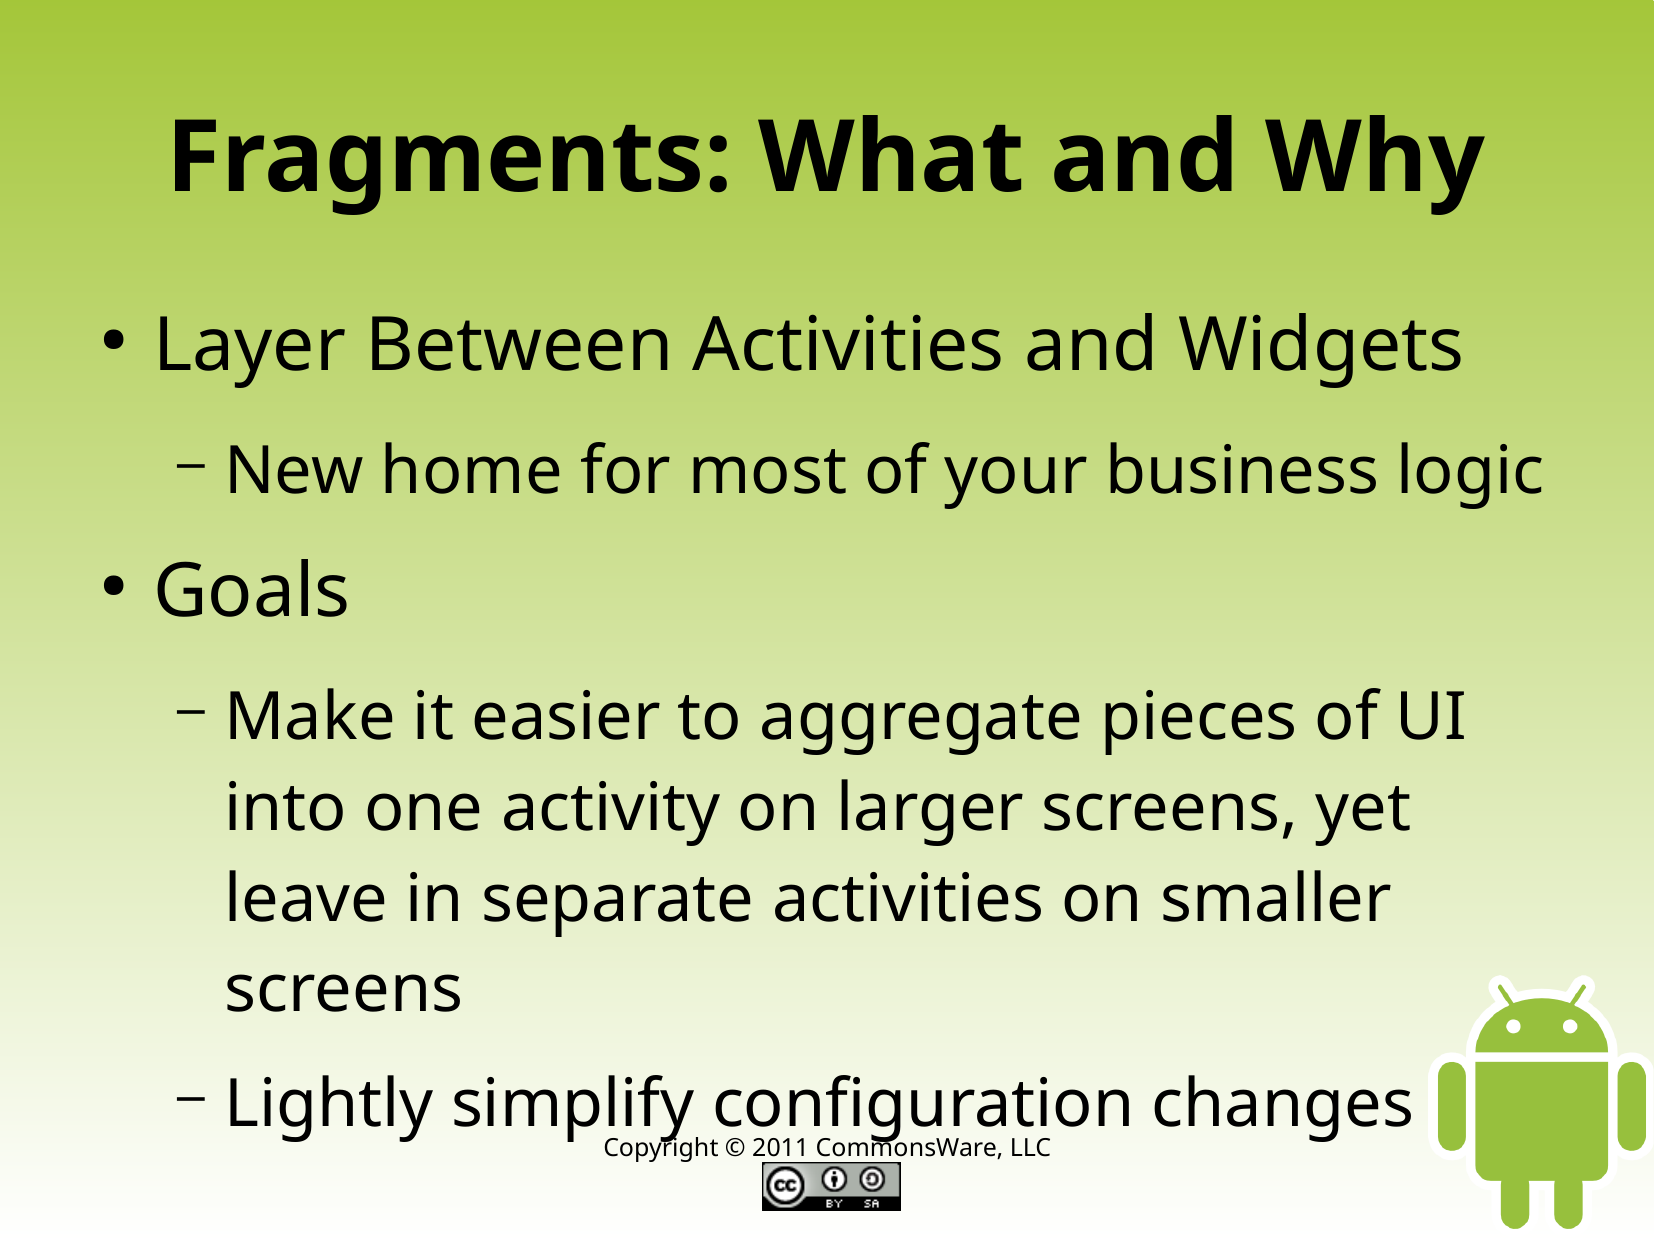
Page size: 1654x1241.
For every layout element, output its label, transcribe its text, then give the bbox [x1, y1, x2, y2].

list Layer Between Activities and Widgets New home for most of your business logic Goals Make it easier to aggregate pieces of UI into one activity on larger screens, yet leave in separate activities on smaller screens Lightly simplify configuration changes [82, 290, 1571, 1094]
picture [1428, 975, 1654, 1238]
picture [762, 1162, 901, 1211]
title Fragments: What and Why [82, 49, 1571, 257]
